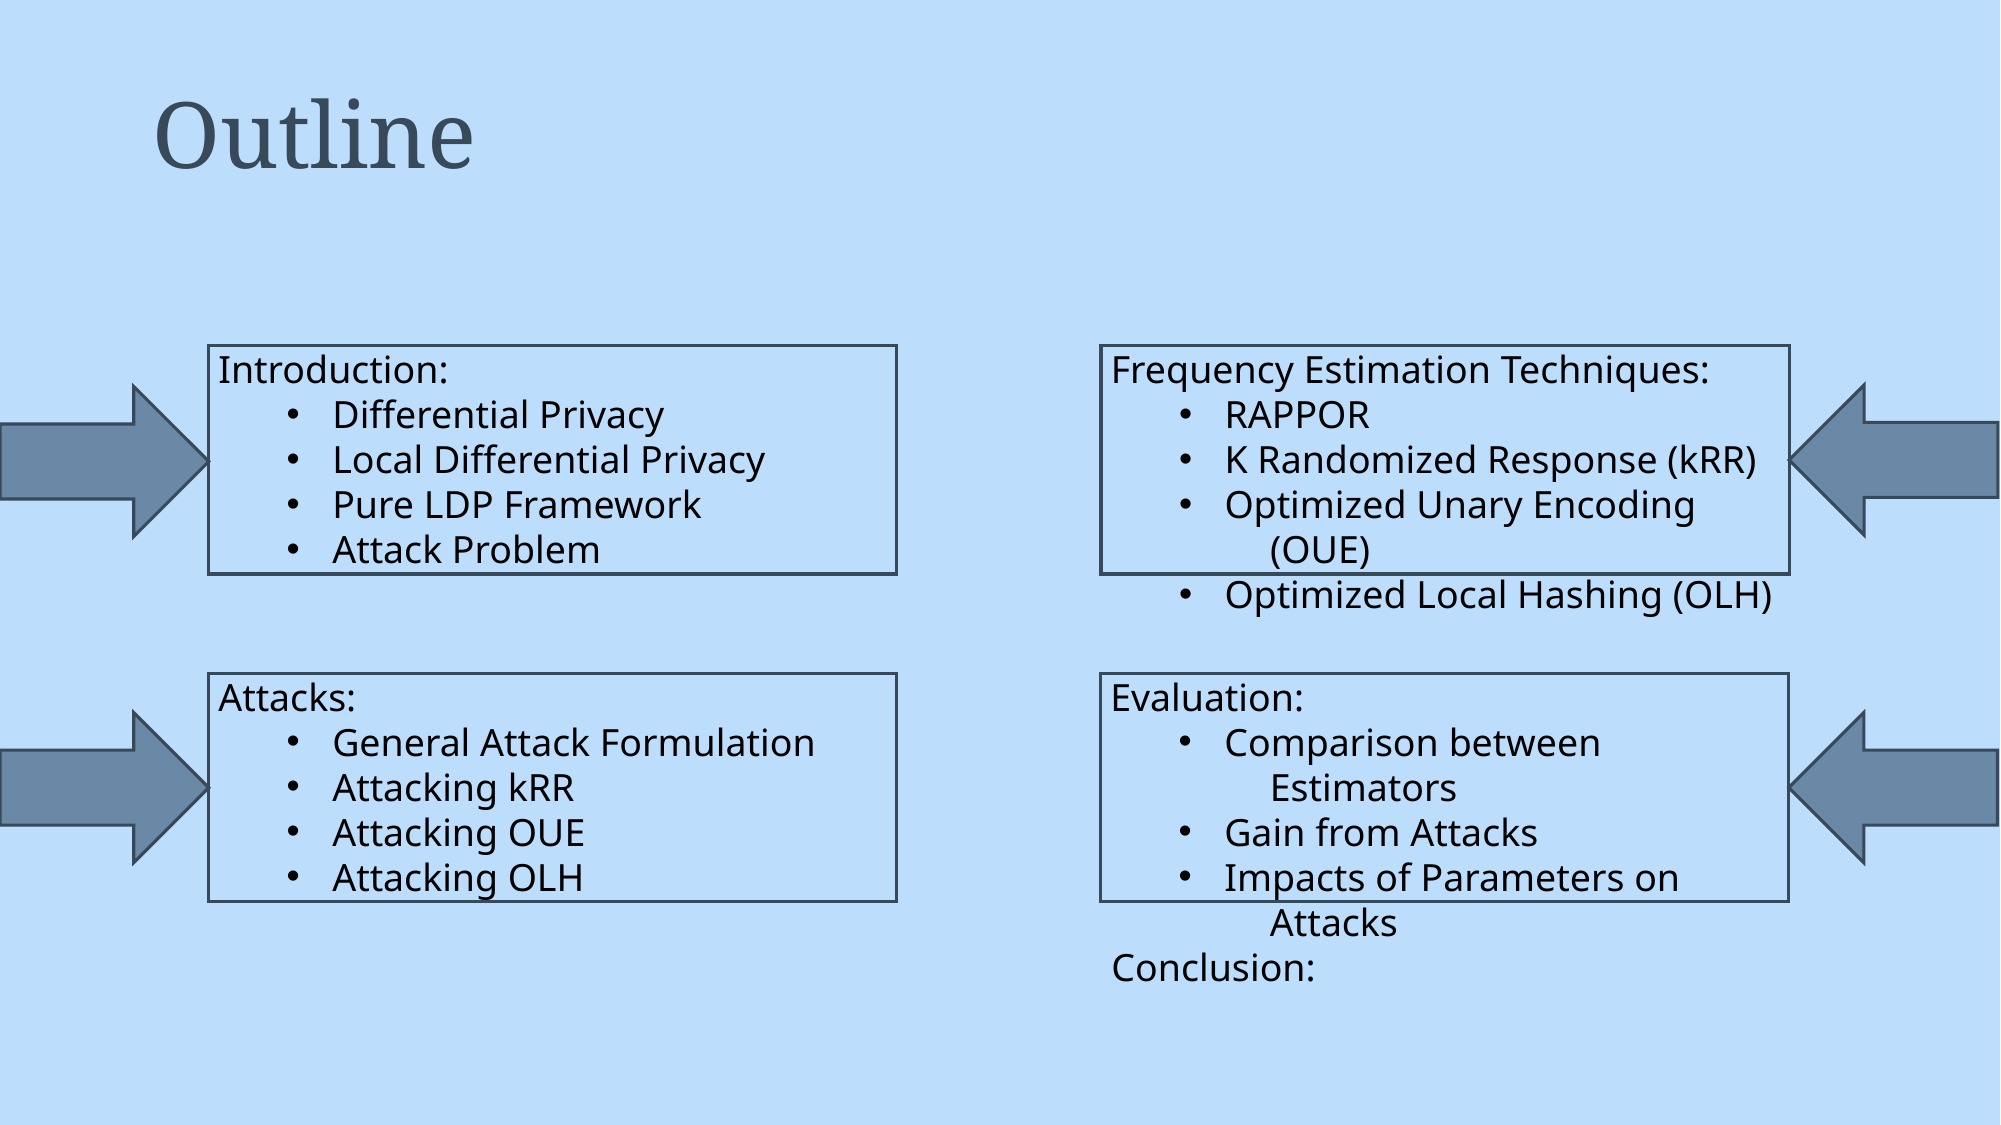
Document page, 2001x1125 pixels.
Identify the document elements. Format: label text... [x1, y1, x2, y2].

text_box [1789, 712, 1998, 863]
text_box Evaluation: Comparison between Estimators Gain from Attacks Impacts of Parameters on Attacks Conclusion: [1101, 673, 1789, 902]
text_box Introduction: Differential Privacy Local Differential Privacy Pure LDP Framework Attack Problem [209, 346, 897, 574]
text_box [0, 712, 209, 863]
text_box [1789, 384, 1998, 535]
text_box [0, 386, 209, 537]
text_box Frequency Estimation Techniques: RAPPOR K Randomized Response (kRR) Optimized Unary Encoding (OUE) Optimized Local Hashing (OLH) [1101, 346, 1789, 574]
text_box Attacks: General Attack Formulation Attacking kRR Attacking OUE Attacking OLH [209, 673, 897, 902]
title Outline [137, 59, 1863, 211]
